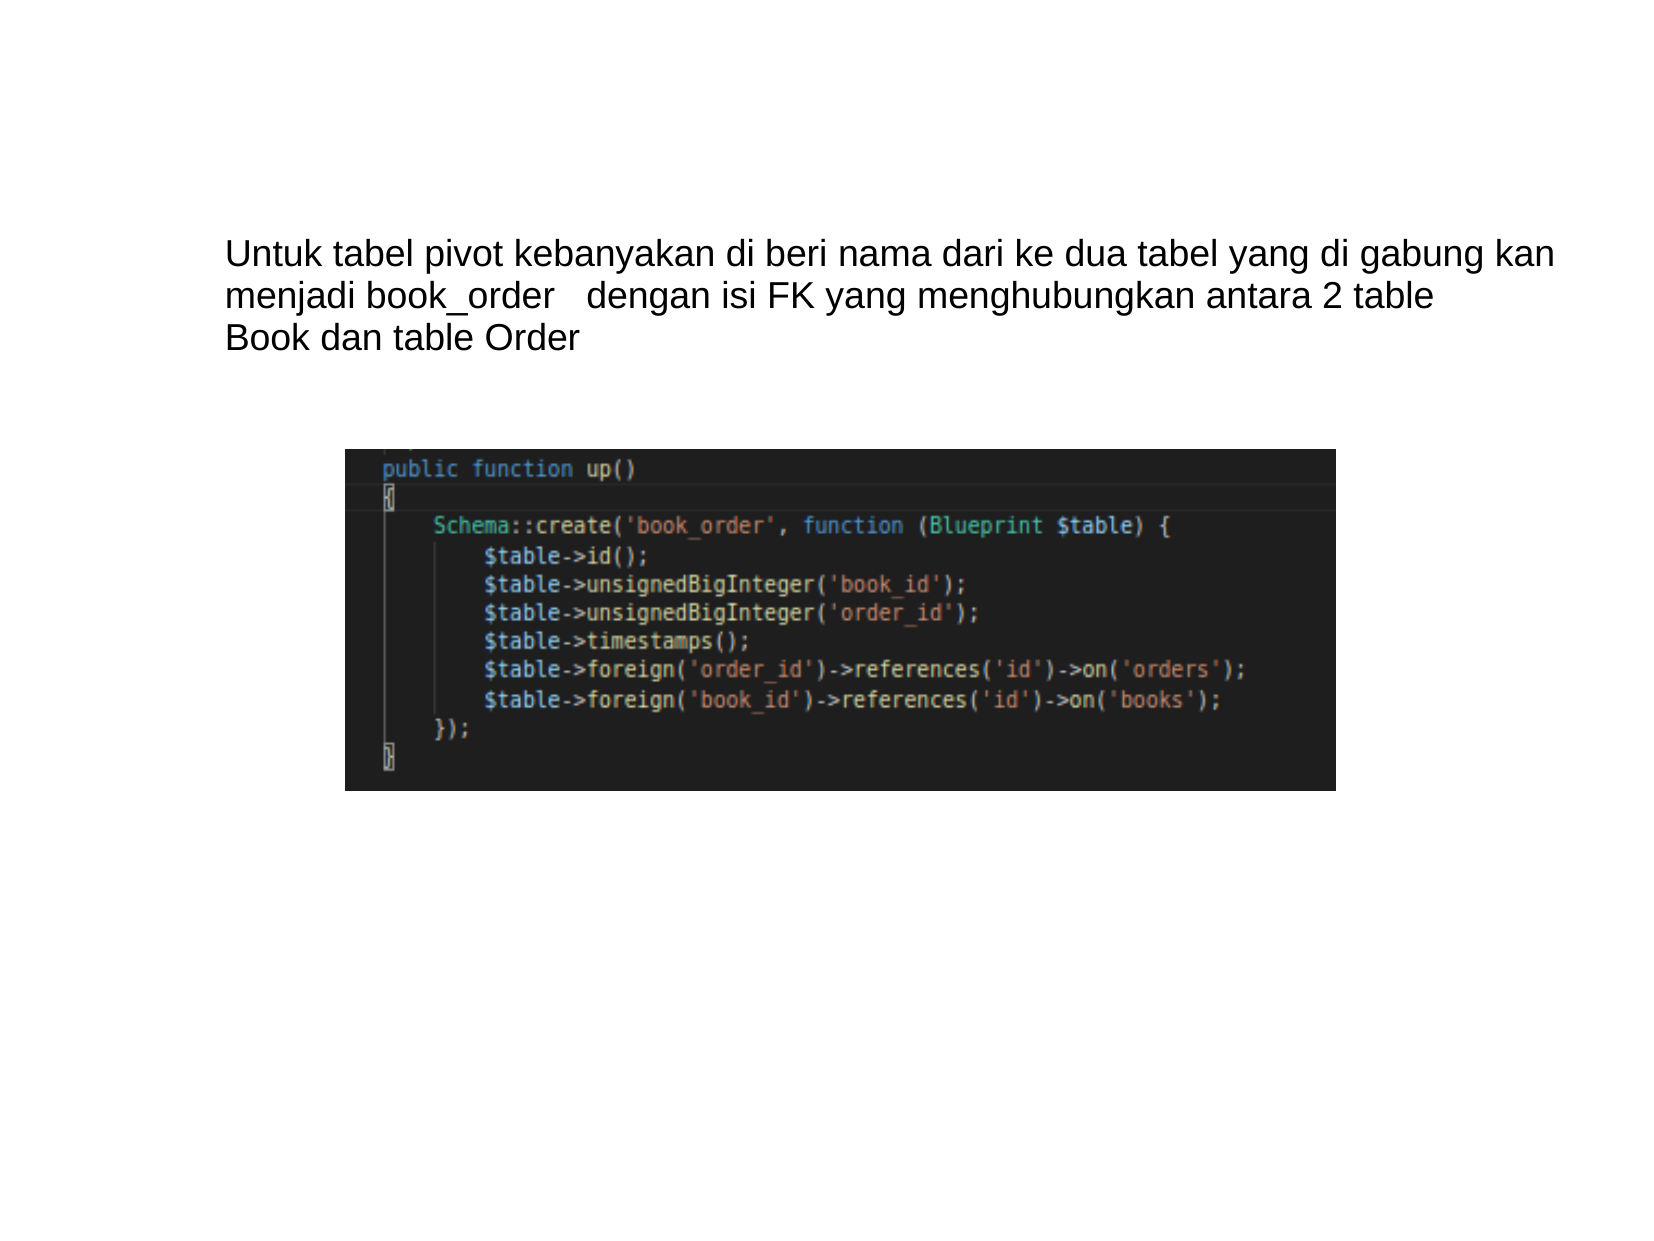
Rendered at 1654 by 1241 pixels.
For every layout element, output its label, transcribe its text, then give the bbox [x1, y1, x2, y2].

picture [345, 449, 1336, 791]
text_box Untuk tabel pivot kebanyakan di beri nama dari ke dua tabel yang di gabung kan menjadi book_order dengan isi FK yang menghubungkan antara 2 table Book dan table Order [210, 225, 1571, 366]
